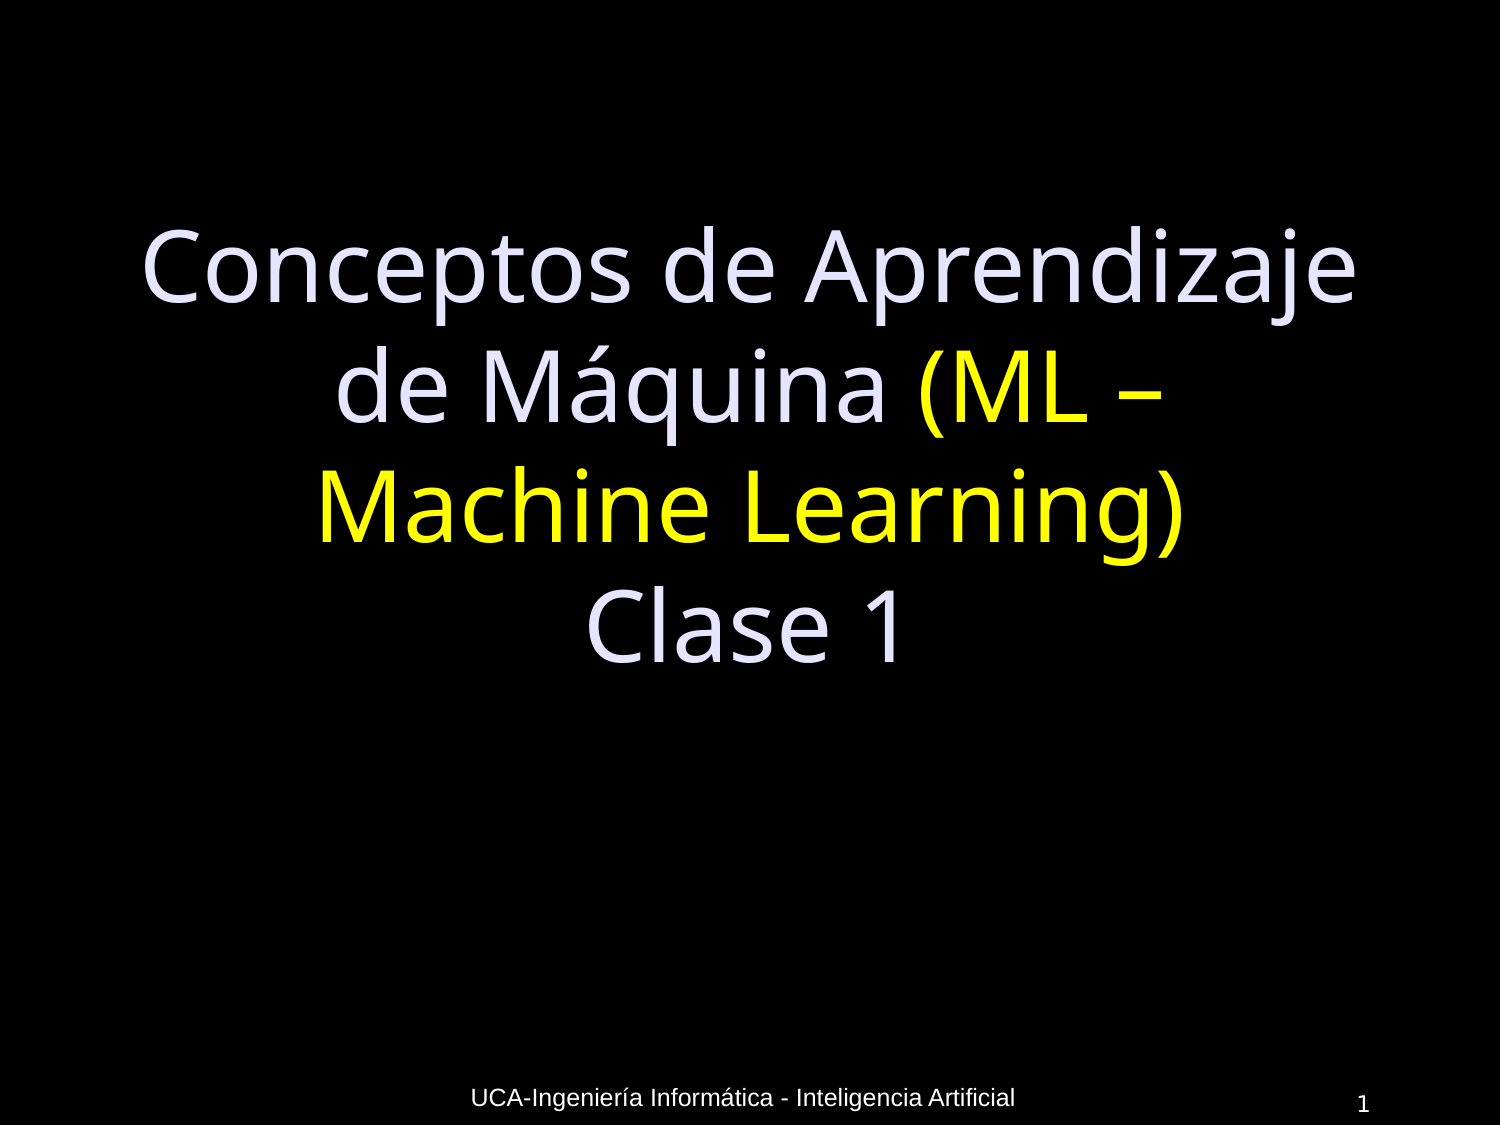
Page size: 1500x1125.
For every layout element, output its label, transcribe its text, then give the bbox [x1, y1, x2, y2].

title Conceptos de Aprendizaje de Máquina (ML – Machine Learning) Clase 1 [112, 284, 1388, 600]
